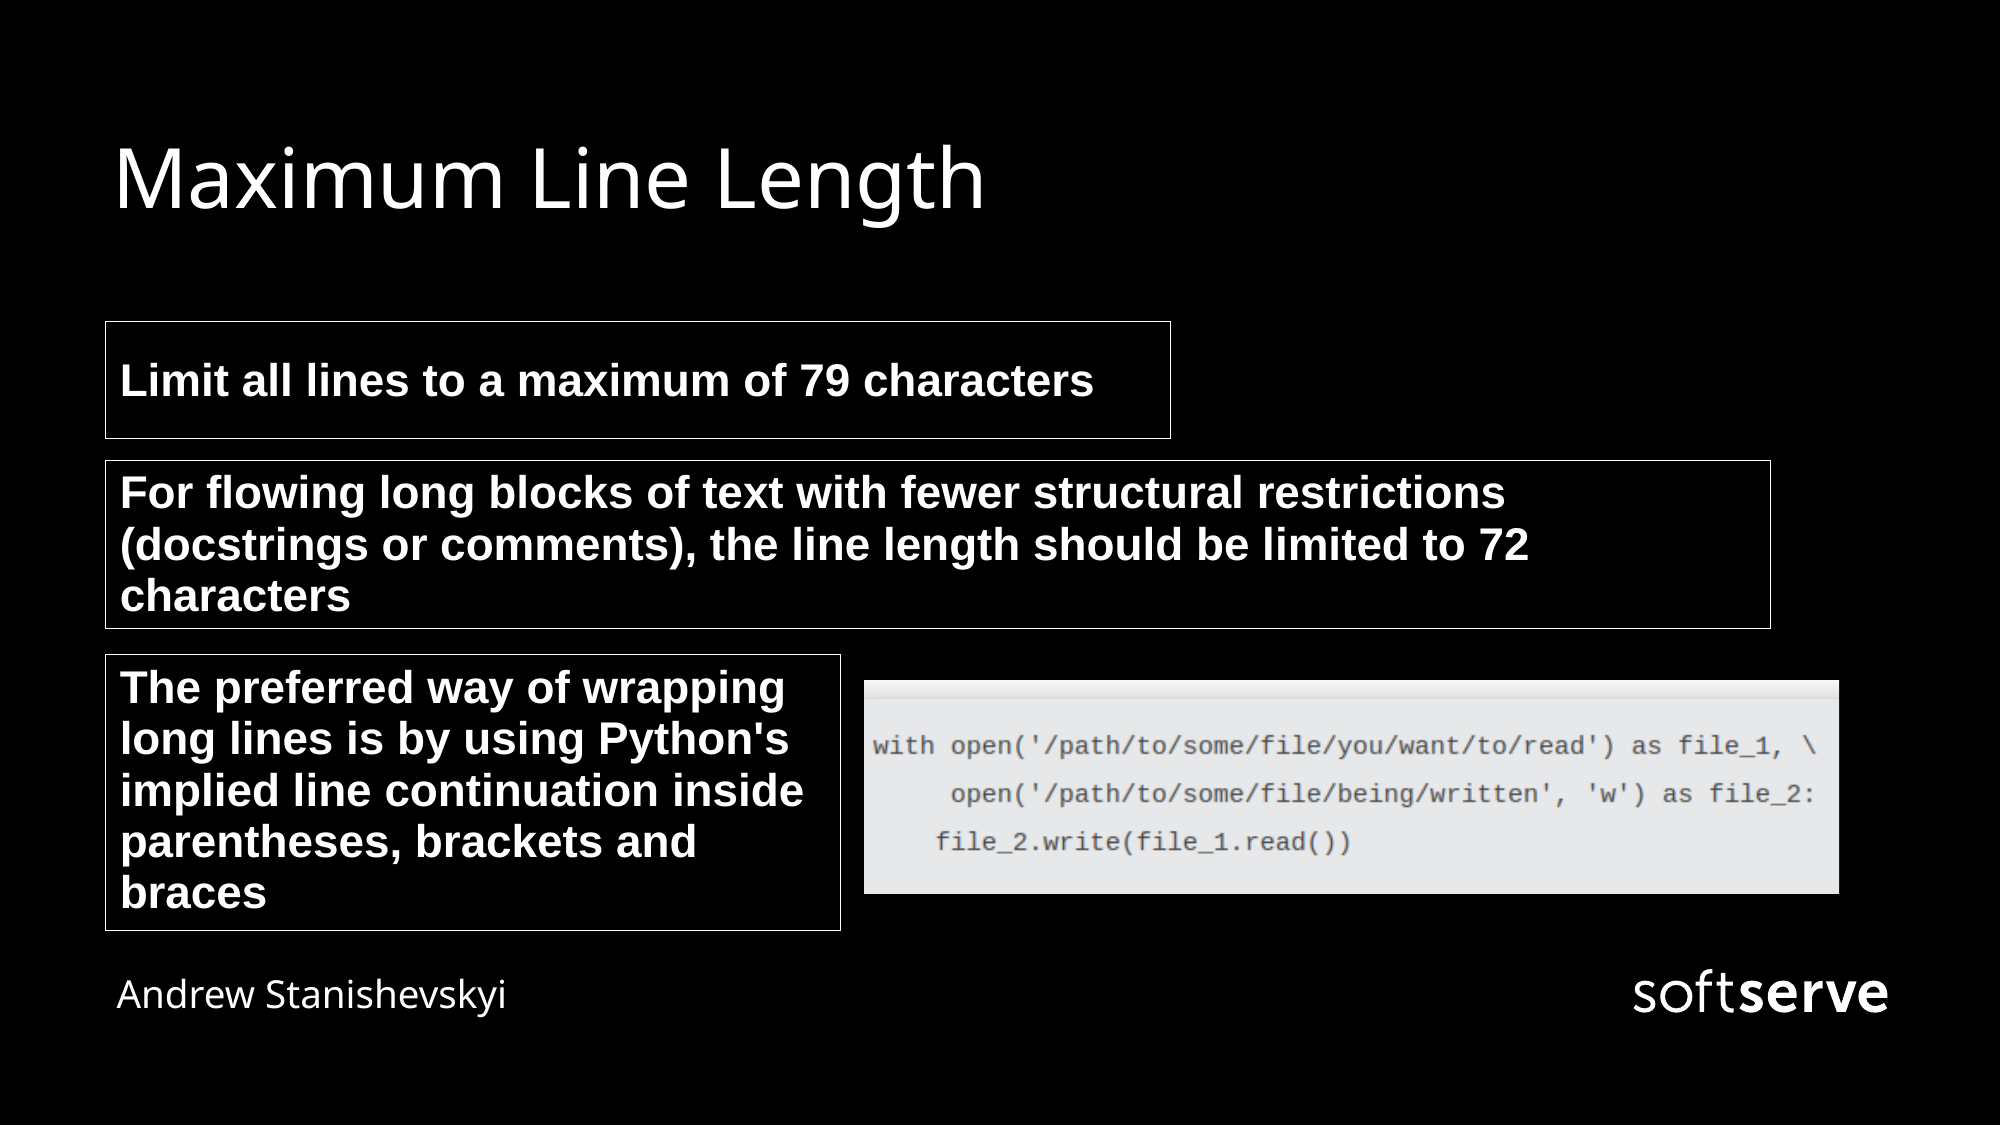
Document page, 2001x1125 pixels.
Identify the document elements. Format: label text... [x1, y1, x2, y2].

title Maximum Line Length [112, 135, 1888, 330]
text_box For flowing long blocks of text with fewer structural restrictions (docstrings or comments), the line length should be limited to 72 characters [105, 460, 1771, 629]
picture [864, 680, 1840, 894]
list Andrew Stanishevskyi [0, 970, 569, 1019]
text_box Limit all lines to a maximum of 79 characters [105, 321, 1171, 439]
text_box The preferred way of wrapping long lines is by using Python's implied line continuation inside parentheses, brackets and braces [105, 654, 841, 931]
